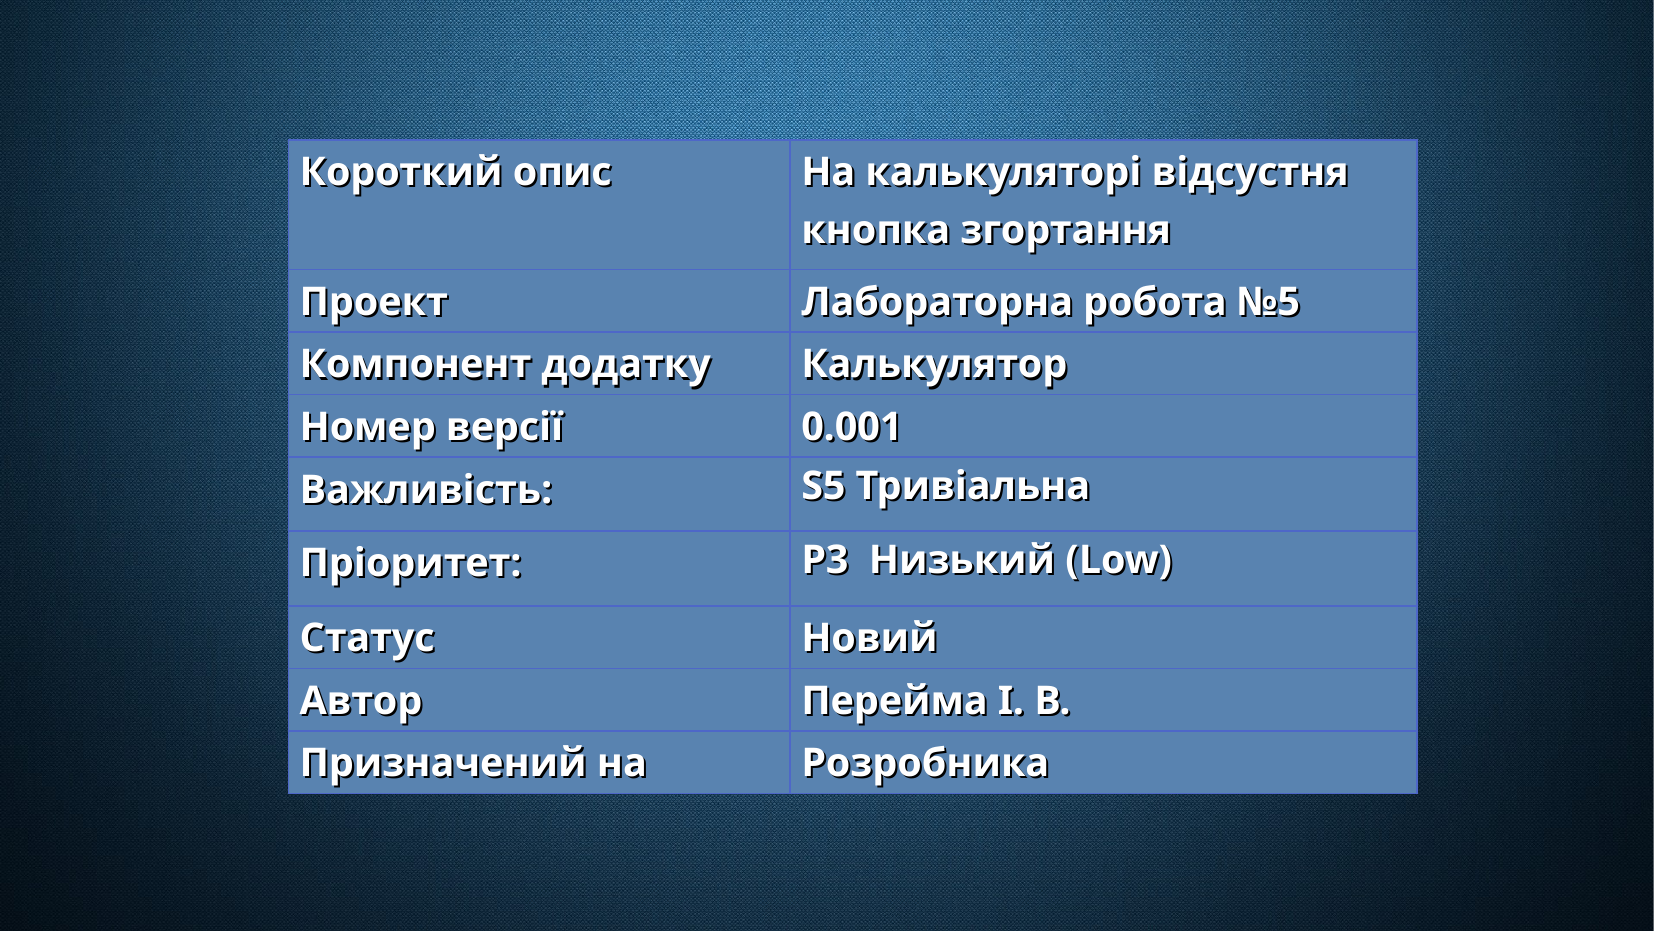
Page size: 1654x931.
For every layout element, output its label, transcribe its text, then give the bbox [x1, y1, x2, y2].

table_cell Призначений на [289, 732, 789, 793]
table_cell Пріоритет: [289, 532, 789, 605]
table_cell S5 Тривіальна [791, 458, 1416, 530]
table_cell P3 Низький (Low) [791, 532, 1416, 605]
table_header На калькуляторі відсустня кнопка згортання [791, 141, 1416, 269]
table_cell Автор [289, 669, 789, 730]
table_cell Розробника [791, 732, 1416, 793]
table_cell Новий [791, 607, 1416, 668]
table_cell Перейма І. В. [791, 669, 1416, 730]
table_cell Лабораторна робота №5 [791, 270, 1416, 331]
table_cell Проект [289, 270, 789, 331]
table_header Короткий опис [289, 141, 789, 269]
table_cell Важливість: [289, 458, 789, 530]
table_cell Компонент додатку [289, 333, 789, 394]
picture [0, 0, 1654, 931]
table_cell Статус [289, 607, 789, 668]
table_cell 0.001 [791, 395, 1416, 456]
table_cell Номер версії [289, 395, 789, 456]
table_cell Калькулятор [791, 333, 1416, 394]
